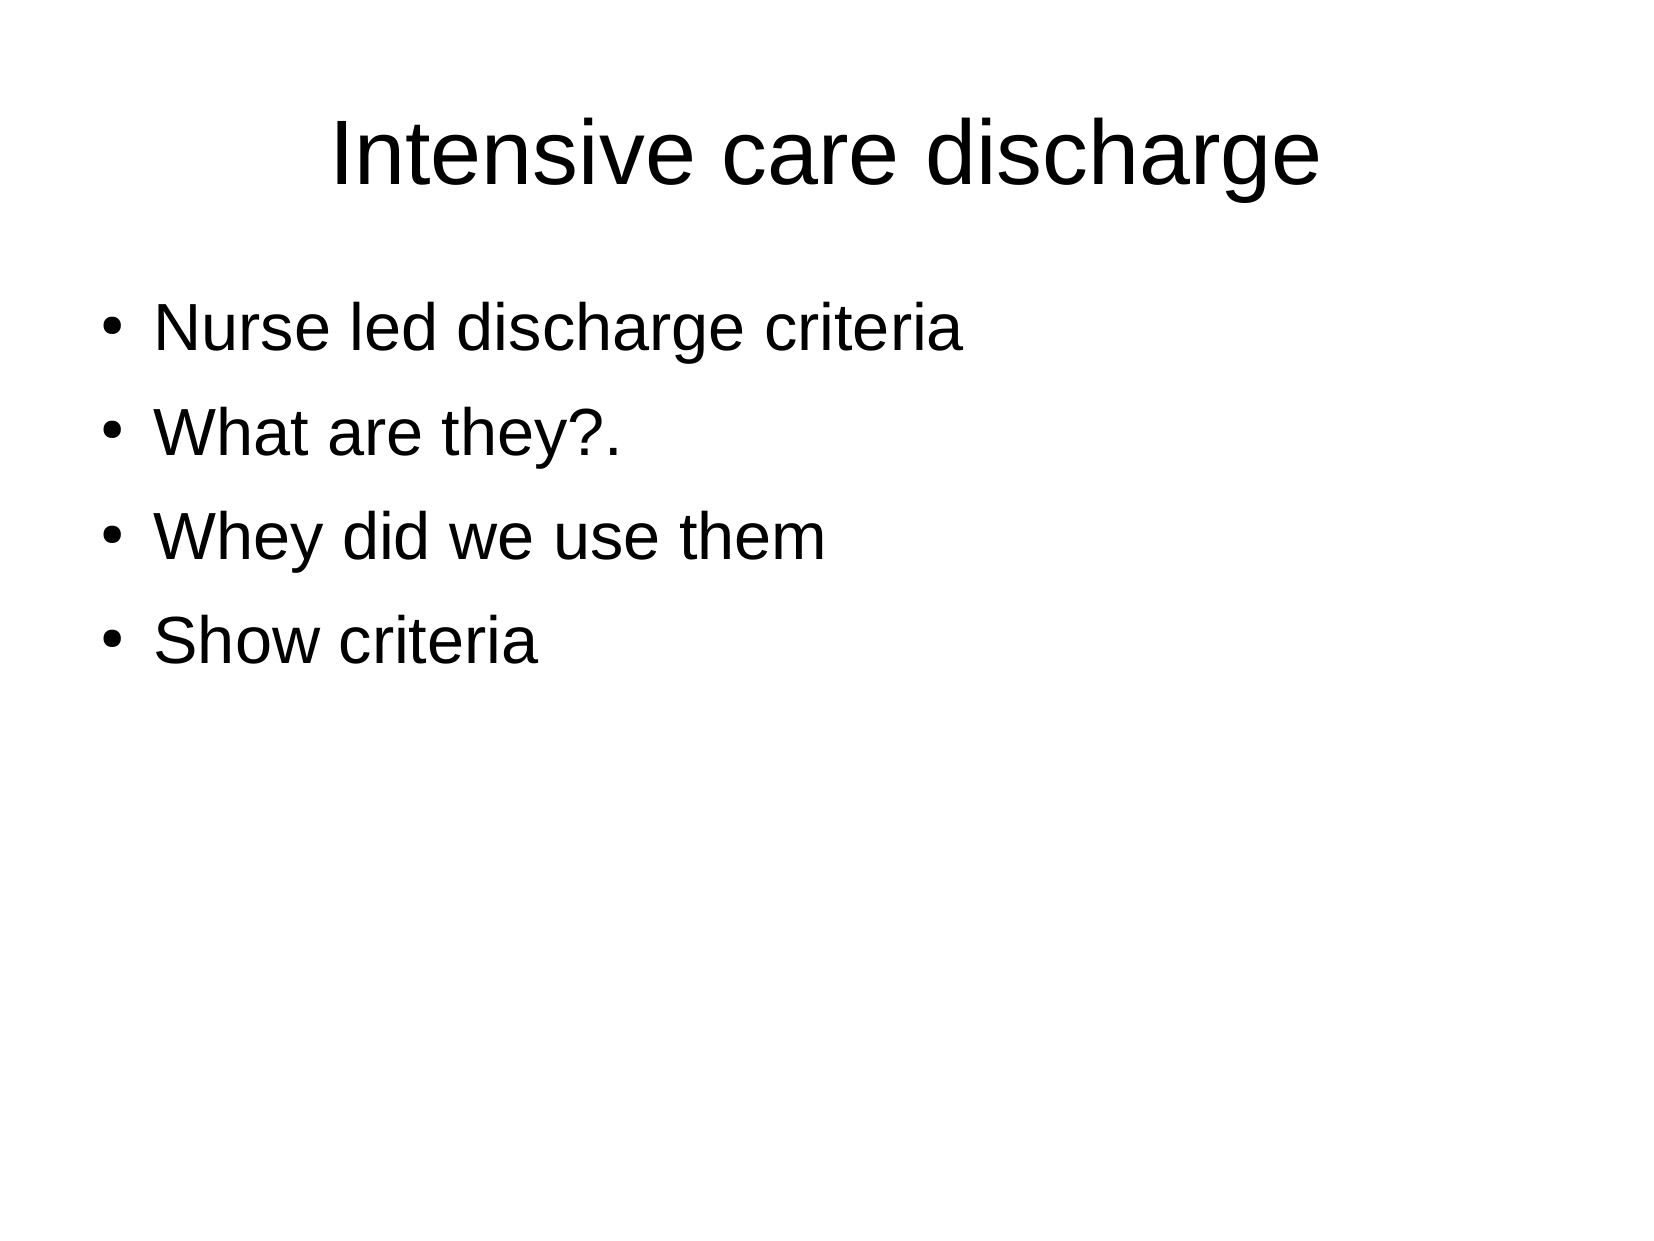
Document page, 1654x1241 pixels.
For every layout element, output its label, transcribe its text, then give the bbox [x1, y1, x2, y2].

title Intensive care discharge [82, 49, 1571, 257]
list Nurse led discharge criteria What are they?. Whey did we use them Show criteria [82, 290, 1571, 1010]
